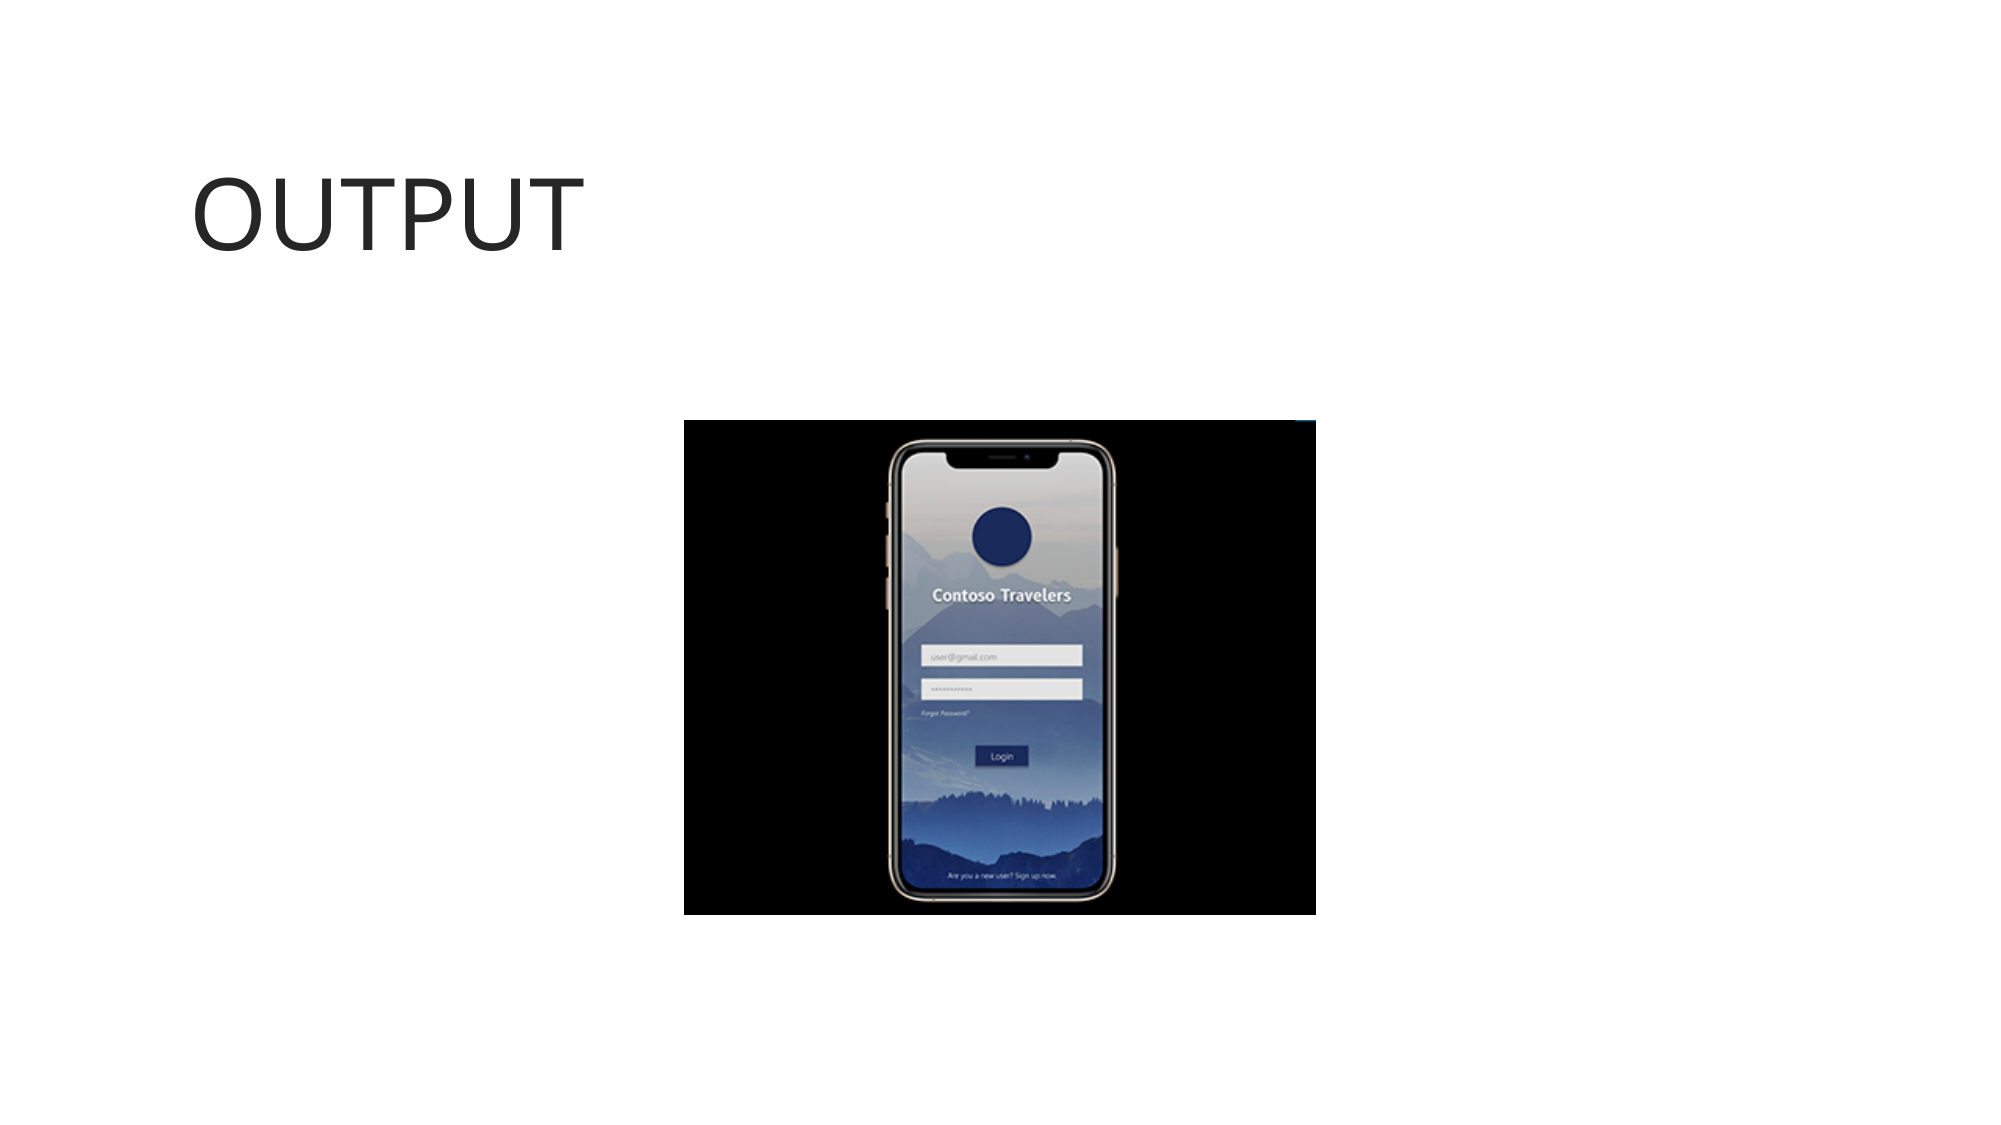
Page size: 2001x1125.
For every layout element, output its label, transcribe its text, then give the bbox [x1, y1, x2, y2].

title OUTPUT [174, 105, 1825, 331]
picture [684, 420, 1316, 915]
